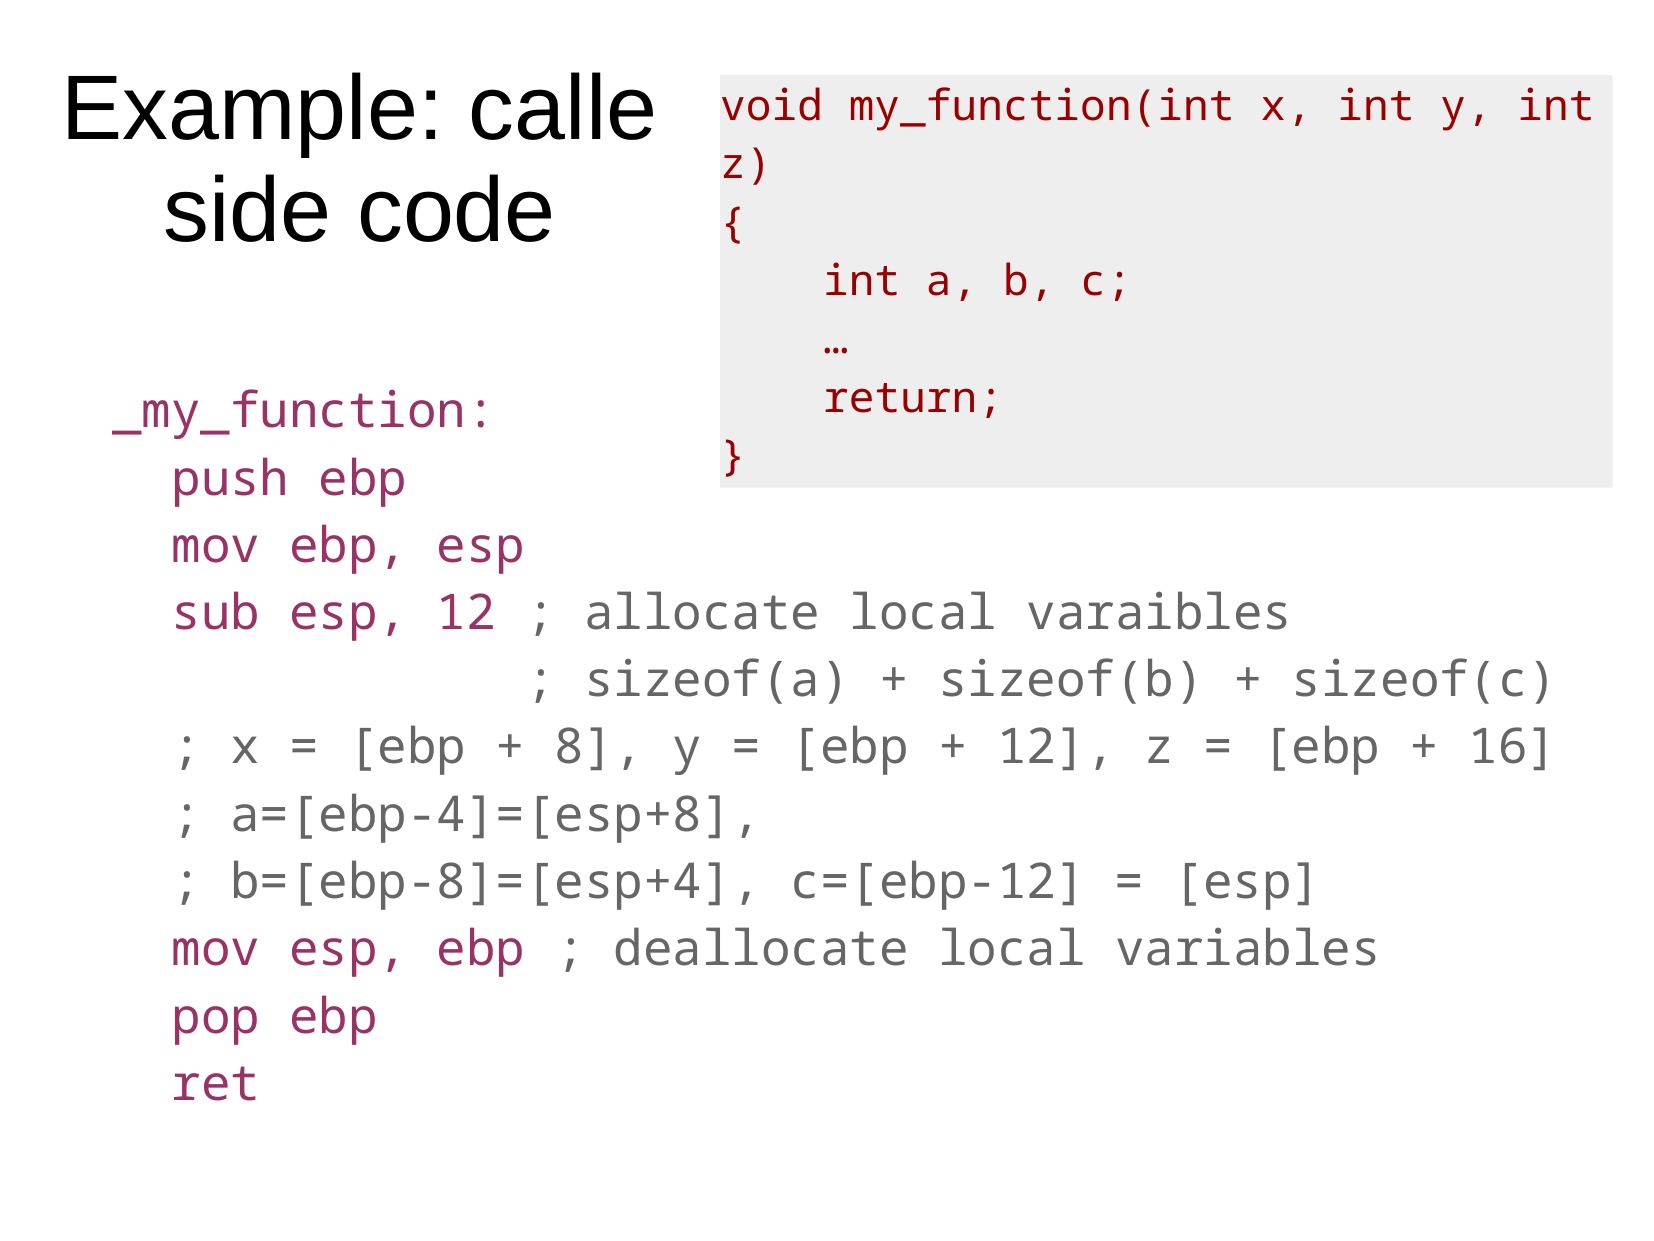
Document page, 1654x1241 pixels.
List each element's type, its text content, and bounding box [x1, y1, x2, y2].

title Example: calle side code [45, 55, 676, 263]
list void my_function(int x, int y, int z) { int a, b, c; … return; } [720, 75, 1613, 488]
list _my_function: push ebp mov ebp, esp sub esp, 12 ; allocate local varaibles ; sizeof(a) + sizeof(b) + sizeof(c) ; x = [ebp + 8], y = [ebp + 12], z = [ebp + 16] ; a=[ebp-4]=[esp+8], ; b=[ebp-8]=[esp+4], c=[ebp-12] = [esp] mov esp, ebp ; deallocate local variables pop ebp ret [112, 375, 1572, 1163]
